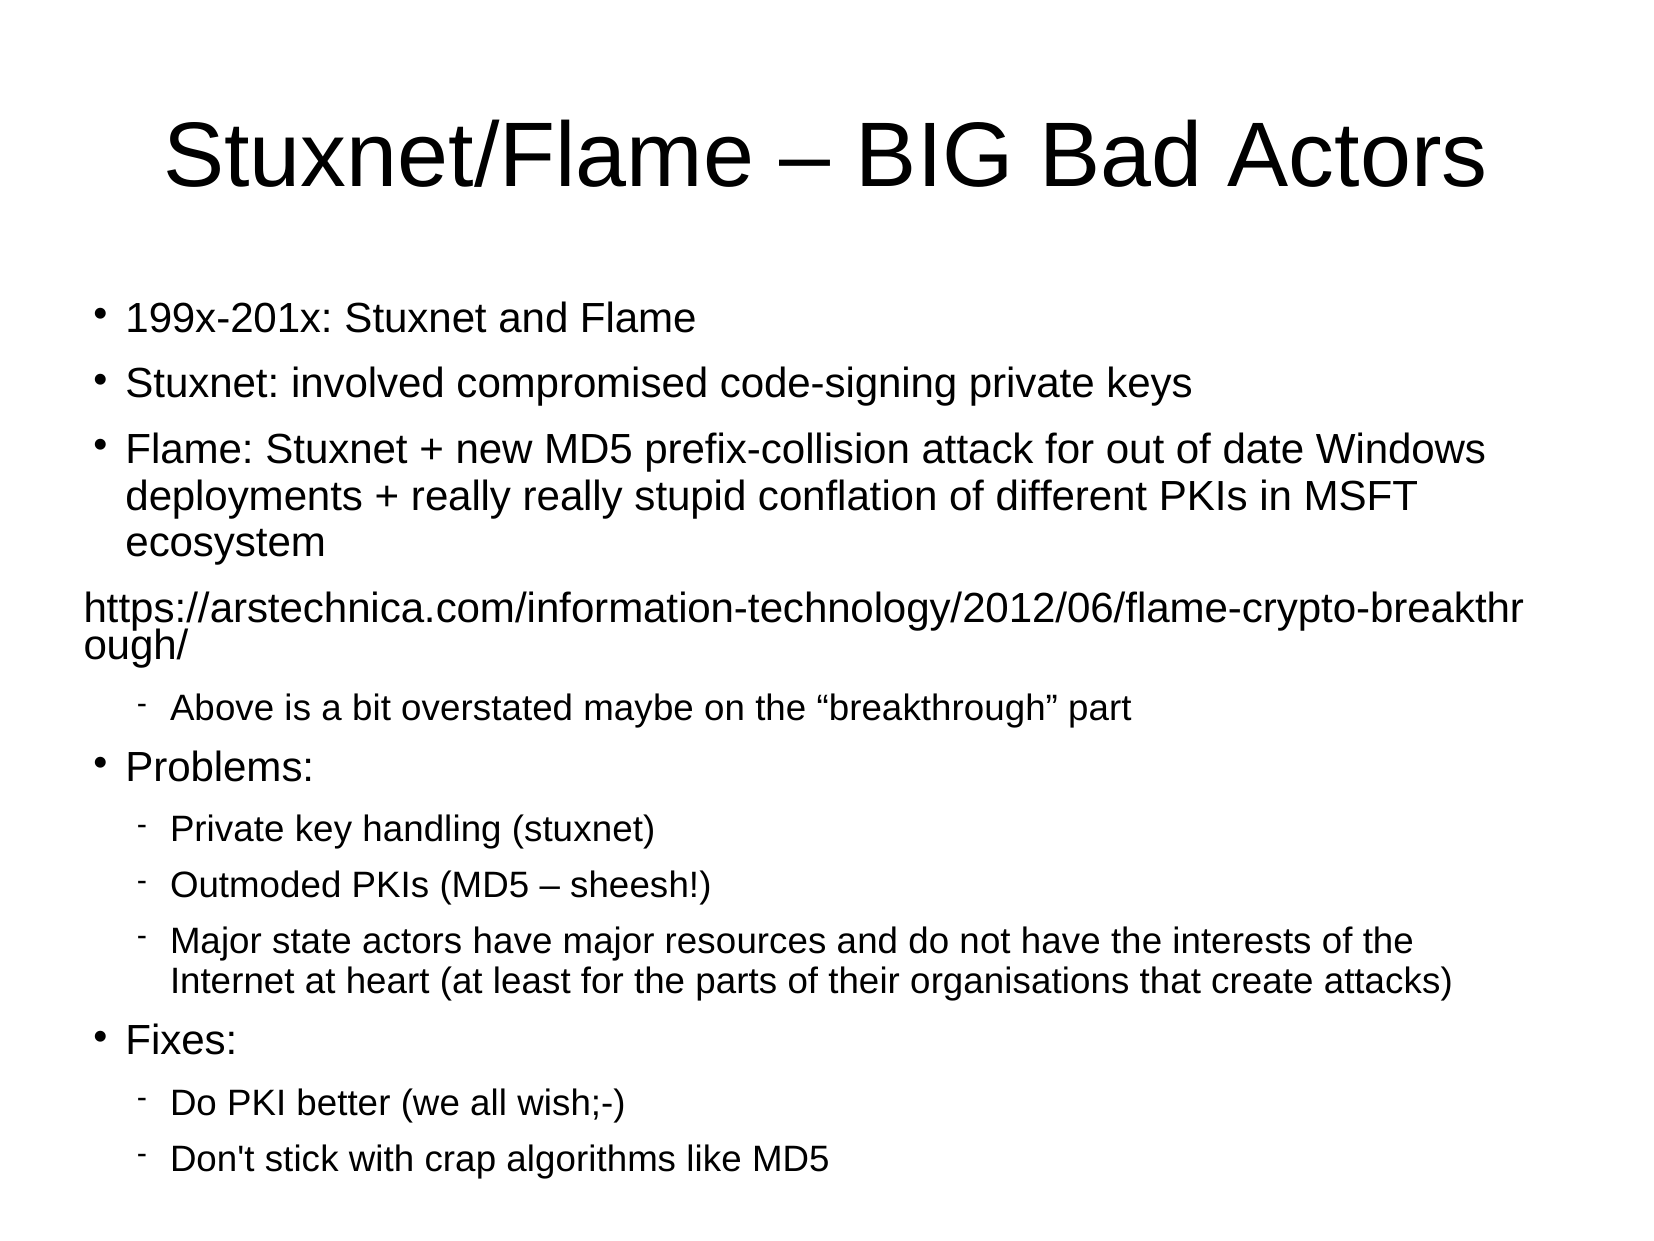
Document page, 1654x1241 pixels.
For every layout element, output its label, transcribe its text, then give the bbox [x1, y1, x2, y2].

list 199x-201x: Stuxnet and Flame Stuxnet: involved compromised code-signing private keys Flame: Stuxnet + new MD5 prefix-collision attack for out of date Windows deployments + really really stupid conflation of different PKIs in MSFT ecosystem https://arstechnica.com/information-technology/2012/06/flame-crypto-breakthrough/ Above is a bit overstated maybe on the “breakthrough” part Problems: Private key handling (stuxnet) Outmoded PKIs (MD5 – sheesh!) Major state actors have major resources and do not have the interests of the Internet at heart (at least for the parts of their organisations that create attacks) Fixes: Do PKI better (we all wish;-) Don't stick with crap algorithms like MD5 [82, 290, 1538, 1152]
title Stuxnet/Flame – BIG Bad Actors [82, 49, 1571, 257]
